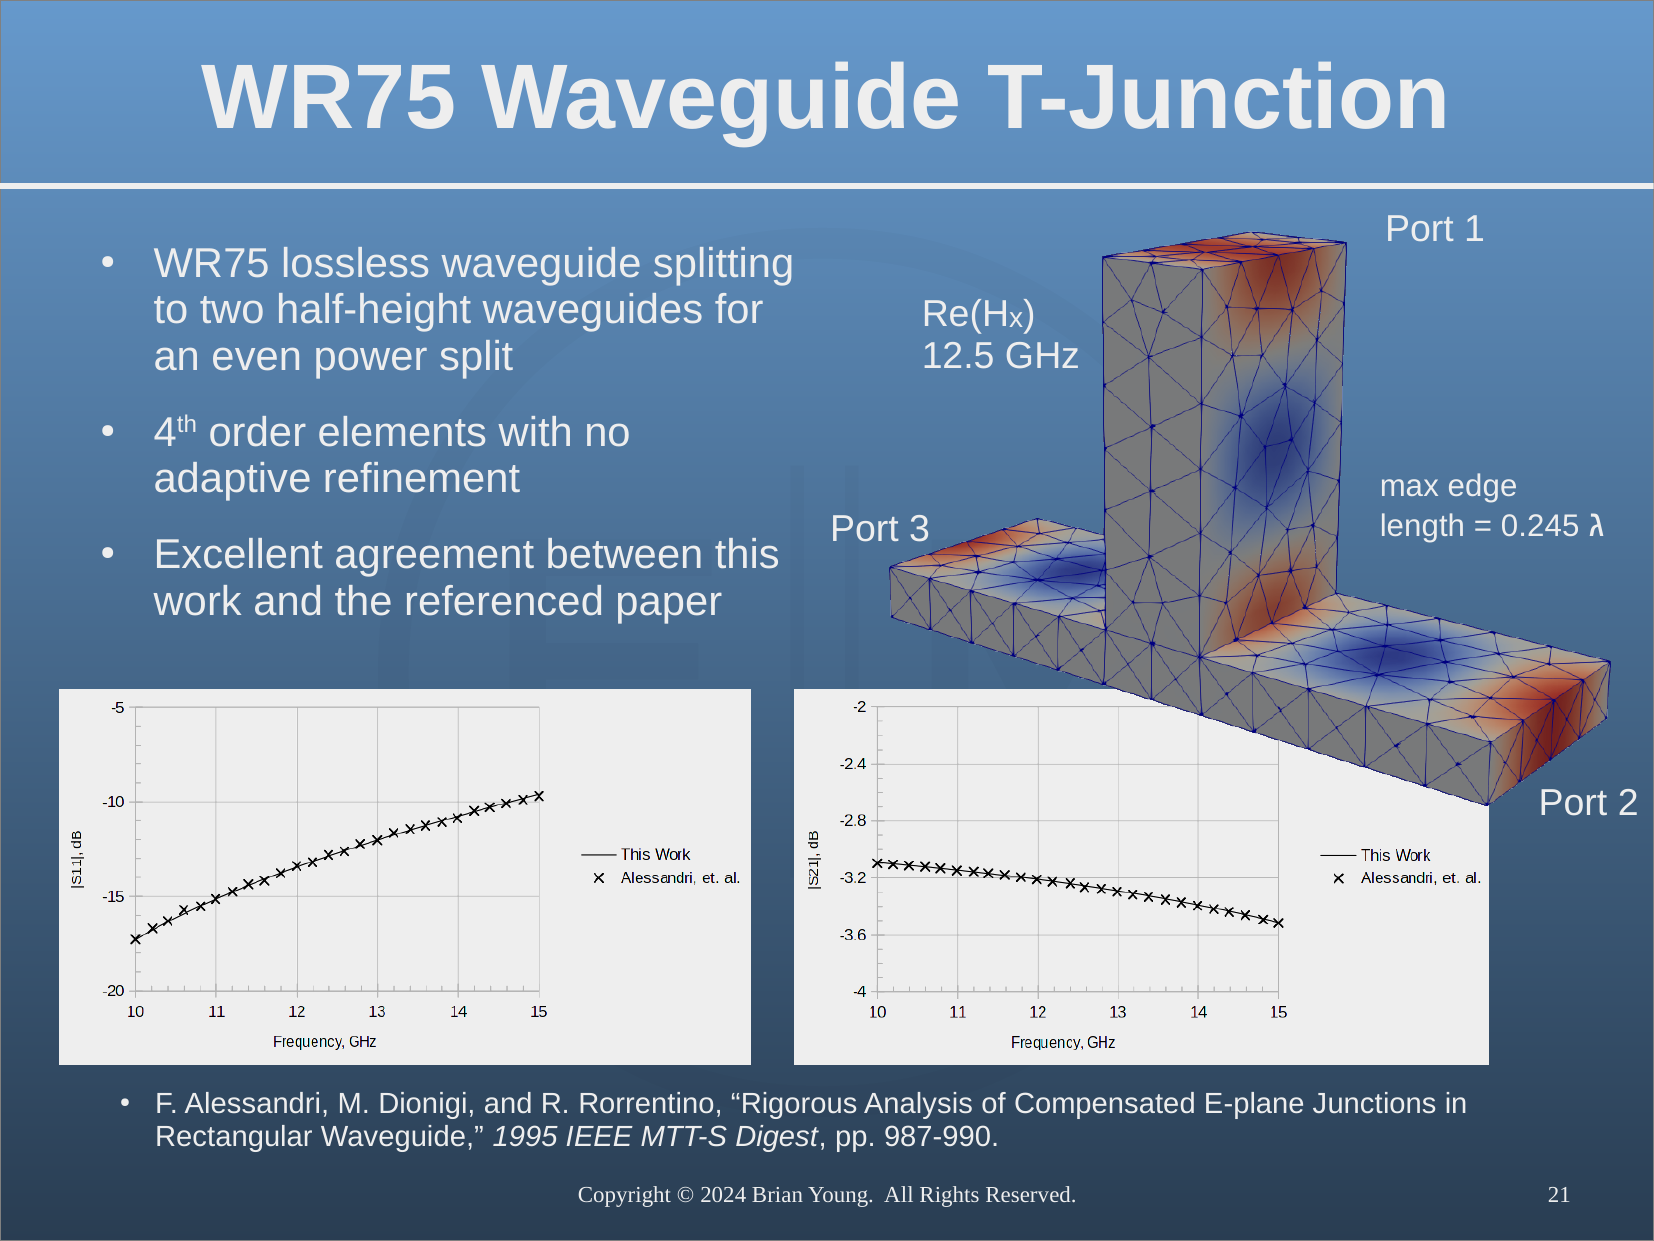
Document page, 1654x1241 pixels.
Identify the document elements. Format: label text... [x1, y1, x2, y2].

picture [59, 689, 751, 1066]
list WR75 lossless waveguide splitting to two half-height waveguides for an even power split 4th order elements with no adaptive refinement Excellent agreement between this work and the referenced paper [82, 239, 796, 660]
text_box Port 1 [1370, 200, 1501, 261]
text_box max edge length = 0.245 ג [1365, 465, 1621, 556]
picture [794, 218, 1621, 1066]
text_box Port 3 [815, 500, 946, 558]
text_box F. Alessandri, M. Dionigi, and R. Rorrentino, “Rigorous Analysis of Compensated E-plane Junctions in Rectangular Waveguide,” 1995 IEEE MTT-S Digest, pp. 987-990. [105, 1080, 1591, 1171]
title WR75 Waveguide T-Junction [82, 31, 1571, 163]
text_box Port 2 [1523, 773, 1654, 831]
text_box Re(Hx) 12.5 GHz [907, 285, 1096, 392]
